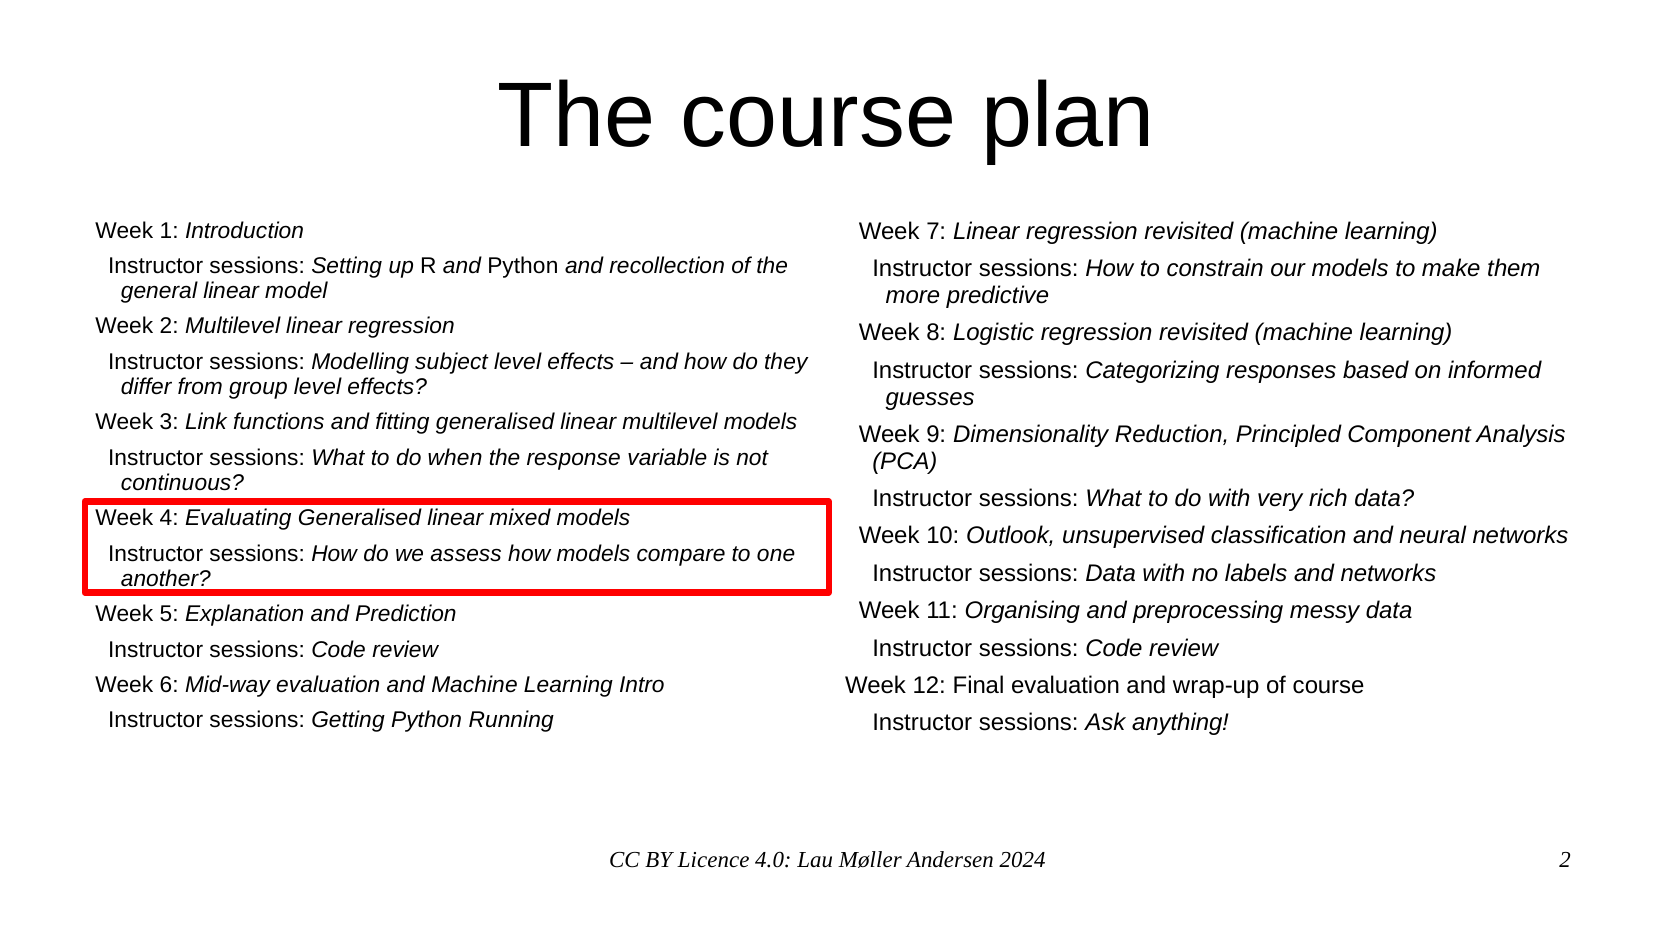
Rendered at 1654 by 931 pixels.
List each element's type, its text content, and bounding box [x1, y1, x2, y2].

list Week 1: Introduction Instructor sessions: Setting up R and Python and recollection of the general linear model Week 2: Multilevel linear regression Instructor sessions: Modelling subject level effects – and how do they differ from group level effects? Week 3: Link functions and fitting generalised linear multilevel models Instructor sessions: What to do when the response variable is not continuous? Week 4: Evaluating Generalised linear mixed models Instructor sessions: How do we assess how models compare to one another? Week 5: Explanation and Prediction Instructor sessions: Code review Week 6: Mid-way evaluation and Machine Learning Intro Instructor sessions: Getting Python Running [82, 217, 809, 498]
list Week 1: Introduction Instructor sessions: Setting up R and Python and recollection of the general linear model Week 2: Multilevel linear regression Instructor sessions: Modelling subject level effects – and how do they differ from group level effects? Week 3: Link functions and fitting generalised linear multilevel models Instructor sessions: What to do when the response variable is not continuous? Week 4: Evaluating Generalised linear mixed models Instructor sessions: How do we assess how models compare to one another? Week 5: Explanation and Prediction Instructor sessions: Code review Week 6: Mid-way evaluation and Machine Learning Intro Instructor sessions: Getting Python Running [88, 505, 809, 589]
list Week 1: Introduction Instructor sessions: Setting up R and Python and recollection of the general linear model Week 2: Multilevel linear regression Instructor sessions: Modelling subject level effects – and how do they differ from group level effects? Week 3: Link functions and fitting generalised linear multilevel models Instructor sessions: What to do when the response variable is not continuous? Week 4: Evaluating Generalised linear mixed models Instructor sessions: How do we assess how models compare to one another? Week 5: Explanation and Prediction Instructor sessions: Code review Week 6: Mid-way evaluation and Machine Learning Intro Instructor sessions: Getting Python Running [82, 596, 809, 758]
list Week 7: Linear regression revisited (machine learning) Instructor sessions: How to constrain our models to make them more predictive Week 8: Logistic regression revisited (machine learning) Instructor sessions: Categorizing responses based on informed guesses Week 9: Dimensionality Reduction, Principled Component Analysis (PCA) Instructor sessions: What to do with very rich data? Week 10: Outlook, unsupervised classification and neural networks Instructor sessions: Data with no labels and networks Week 11: Organising and preprocessing messy data Instructor sessions: Code review Week 12: Final evaluation and wrap-up of course Instructor sessions: Ask anything! [845, 217, 1572, 758]
title The course plan [82, 37, 1571, 193]
